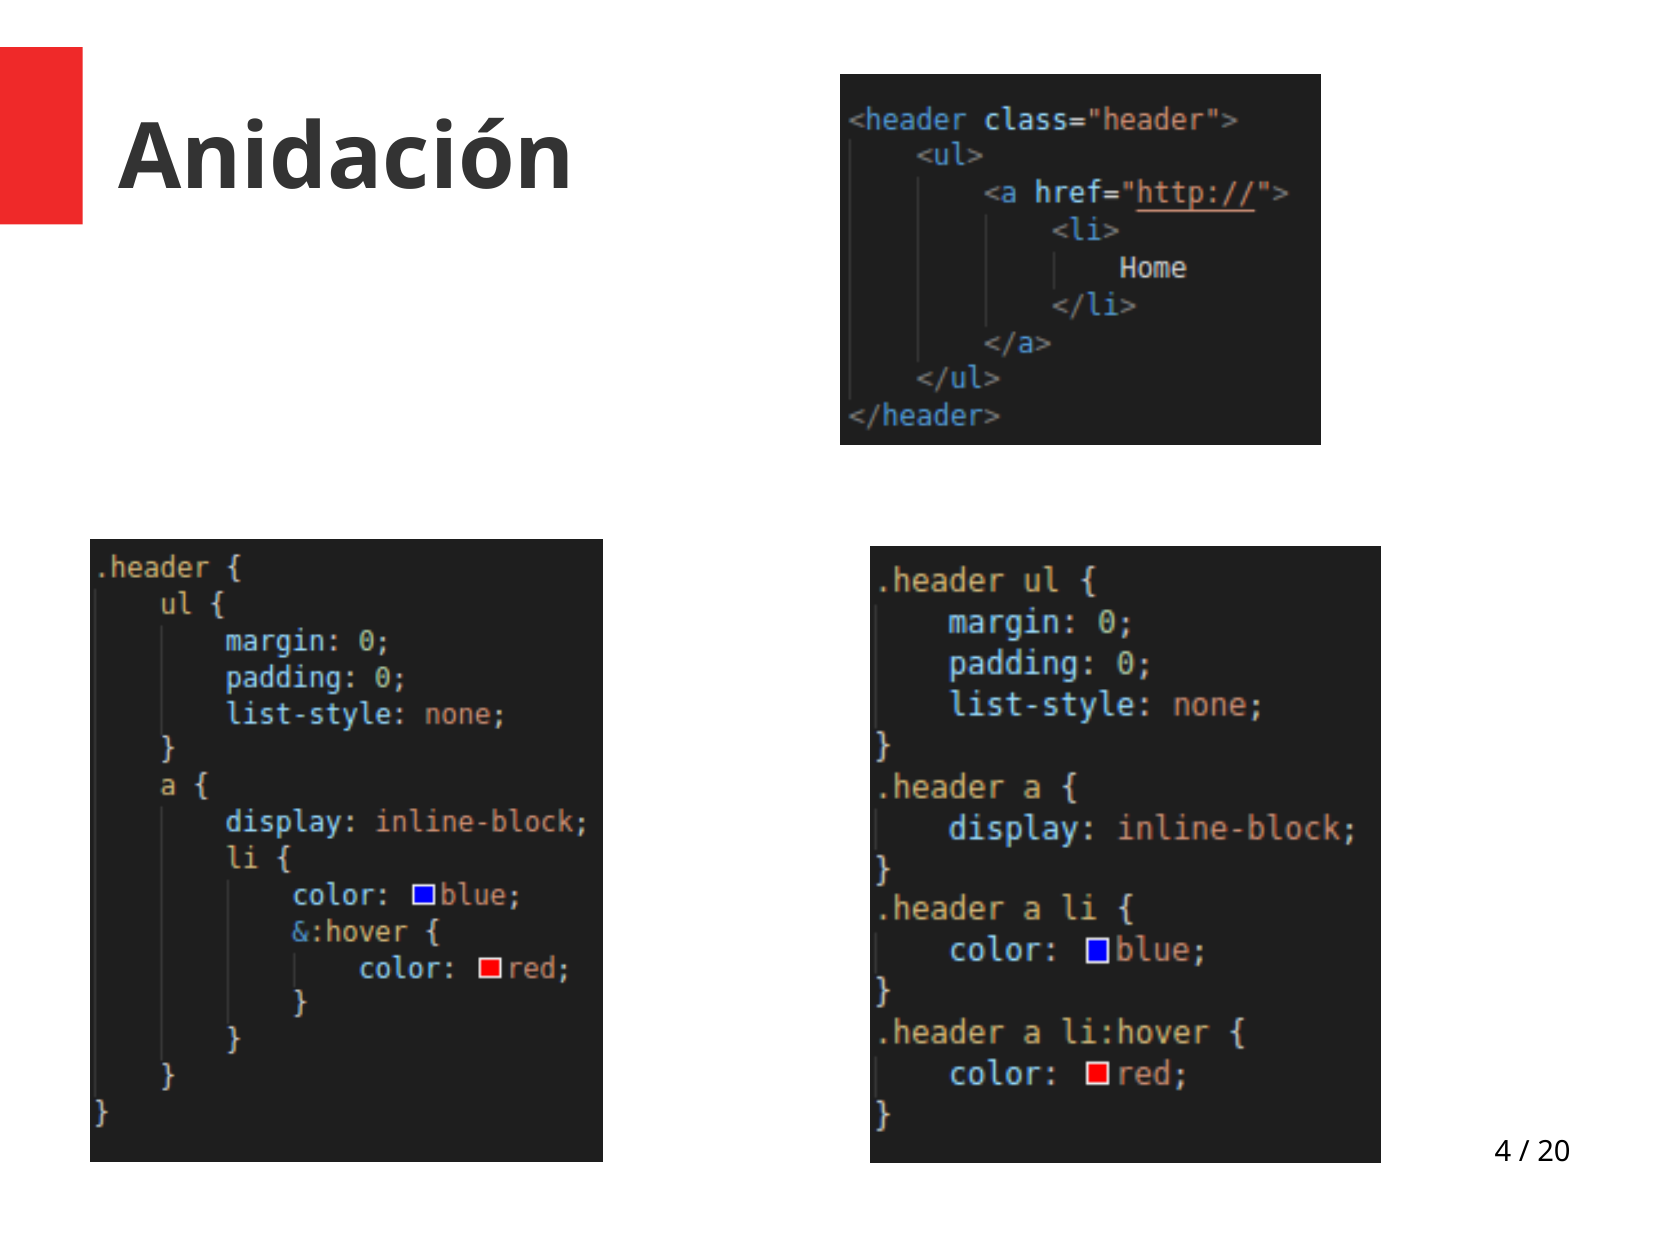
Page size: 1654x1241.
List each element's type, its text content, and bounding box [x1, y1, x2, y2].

picture [90, 539, 603, 1162]
picture [870, 546, 1381, 1163]
picture [840, 74, 1321, 445]
title Anidación [118, 49, 1571, 257]
